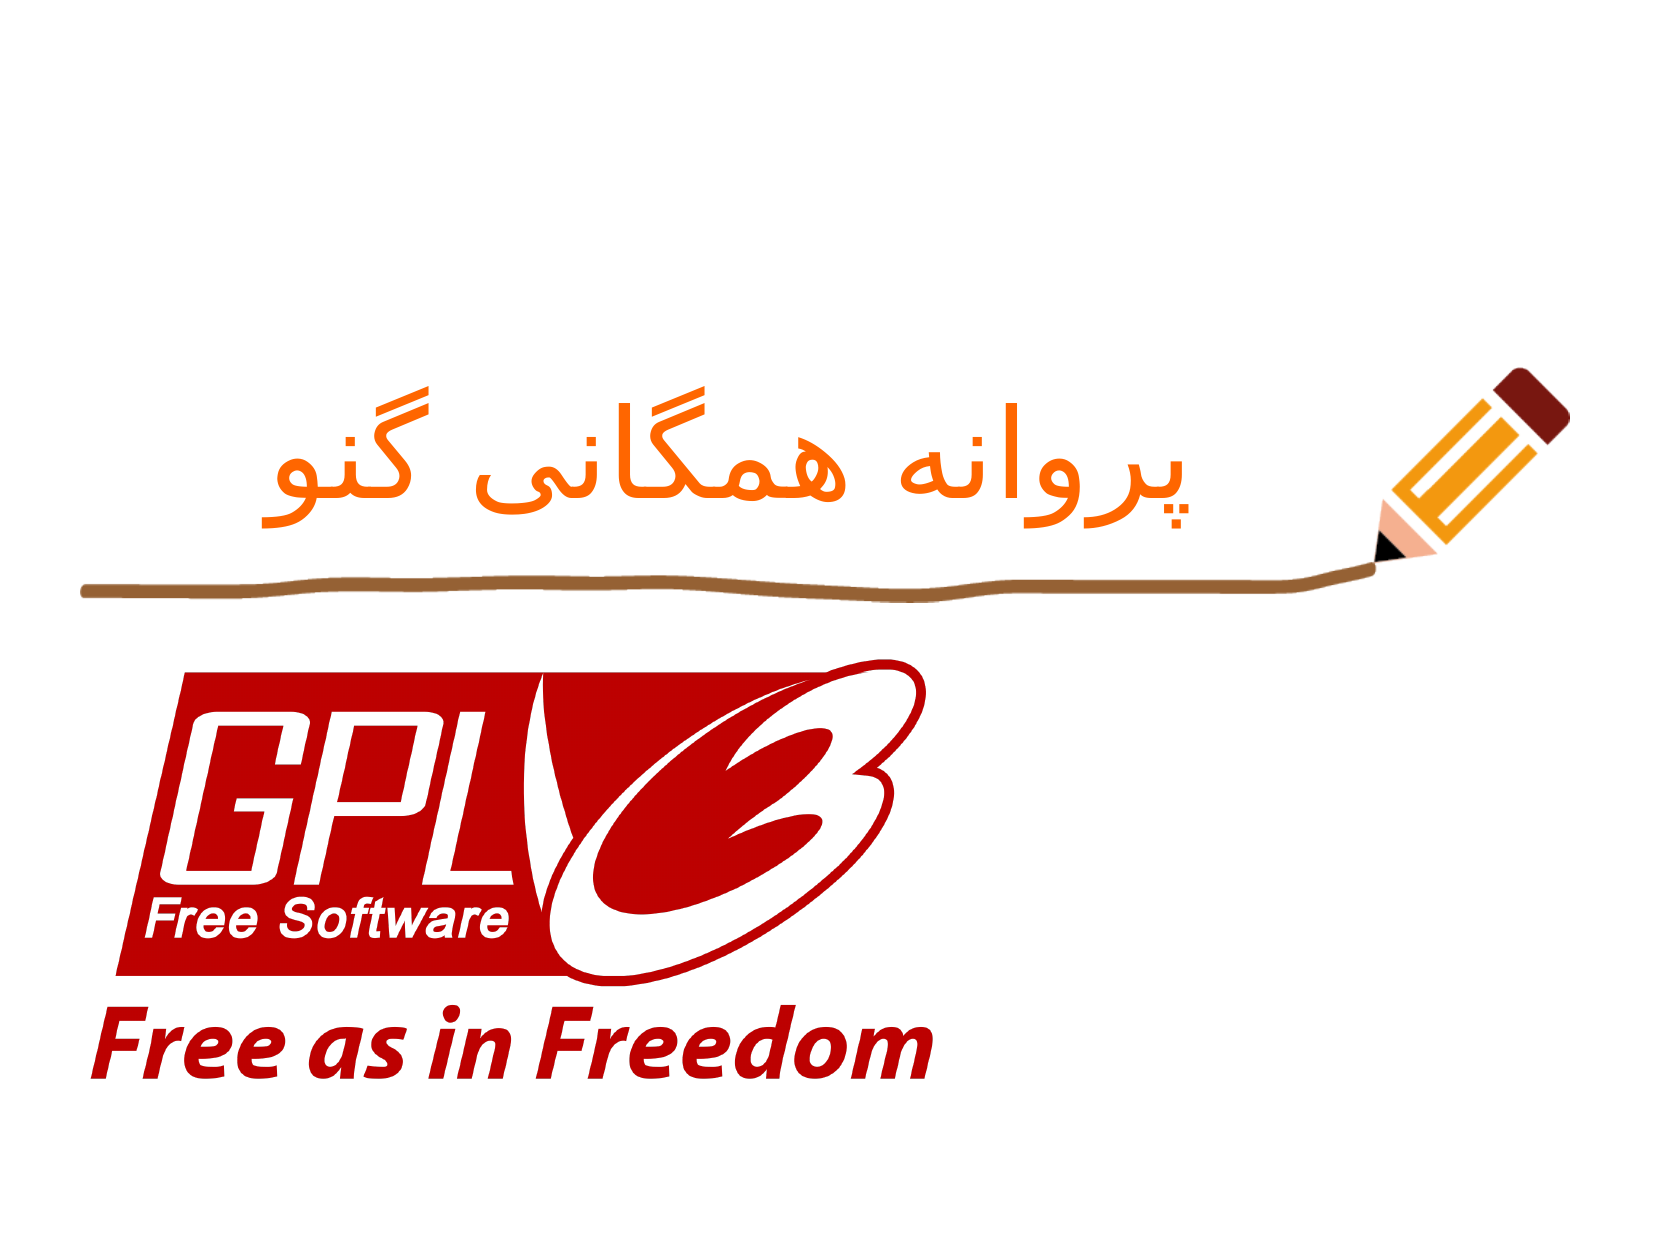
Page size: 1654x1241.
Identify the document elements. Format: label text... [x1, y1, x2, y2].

picture [80, 367, 1570, 603]
picture [90, 659, 933, 1079]
title پروانه همگانی گنو [82, 352, 1379, 560]
